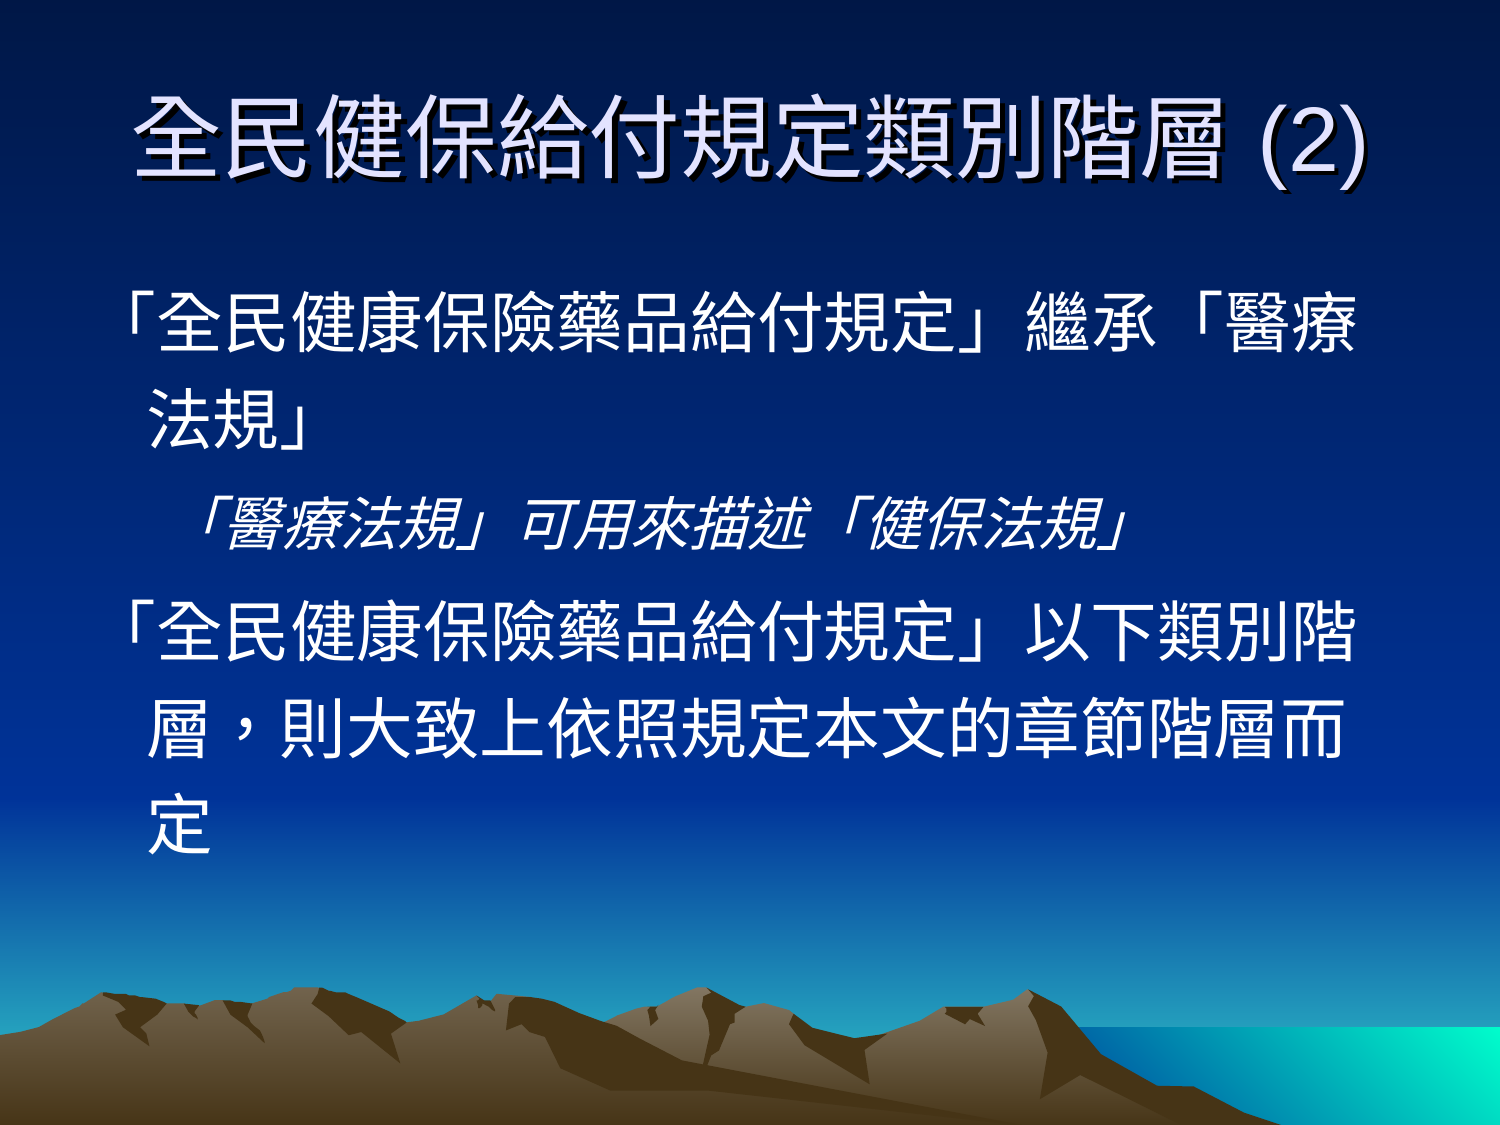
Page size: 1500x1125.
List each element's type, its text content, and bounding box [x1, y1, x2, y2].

list 「全民健康保險藥品給付規定」繼承「醫療法規」 「醫療法規」可用來描述「健保法規」 「全民健康保險藥品給付規定」以下類別階層，則大致上依照規定本文的章節階層而定 [75, 262, 1426, 1001]
title 全民健保給付規定類別階層(2) [75, 37, 1426, 225]
